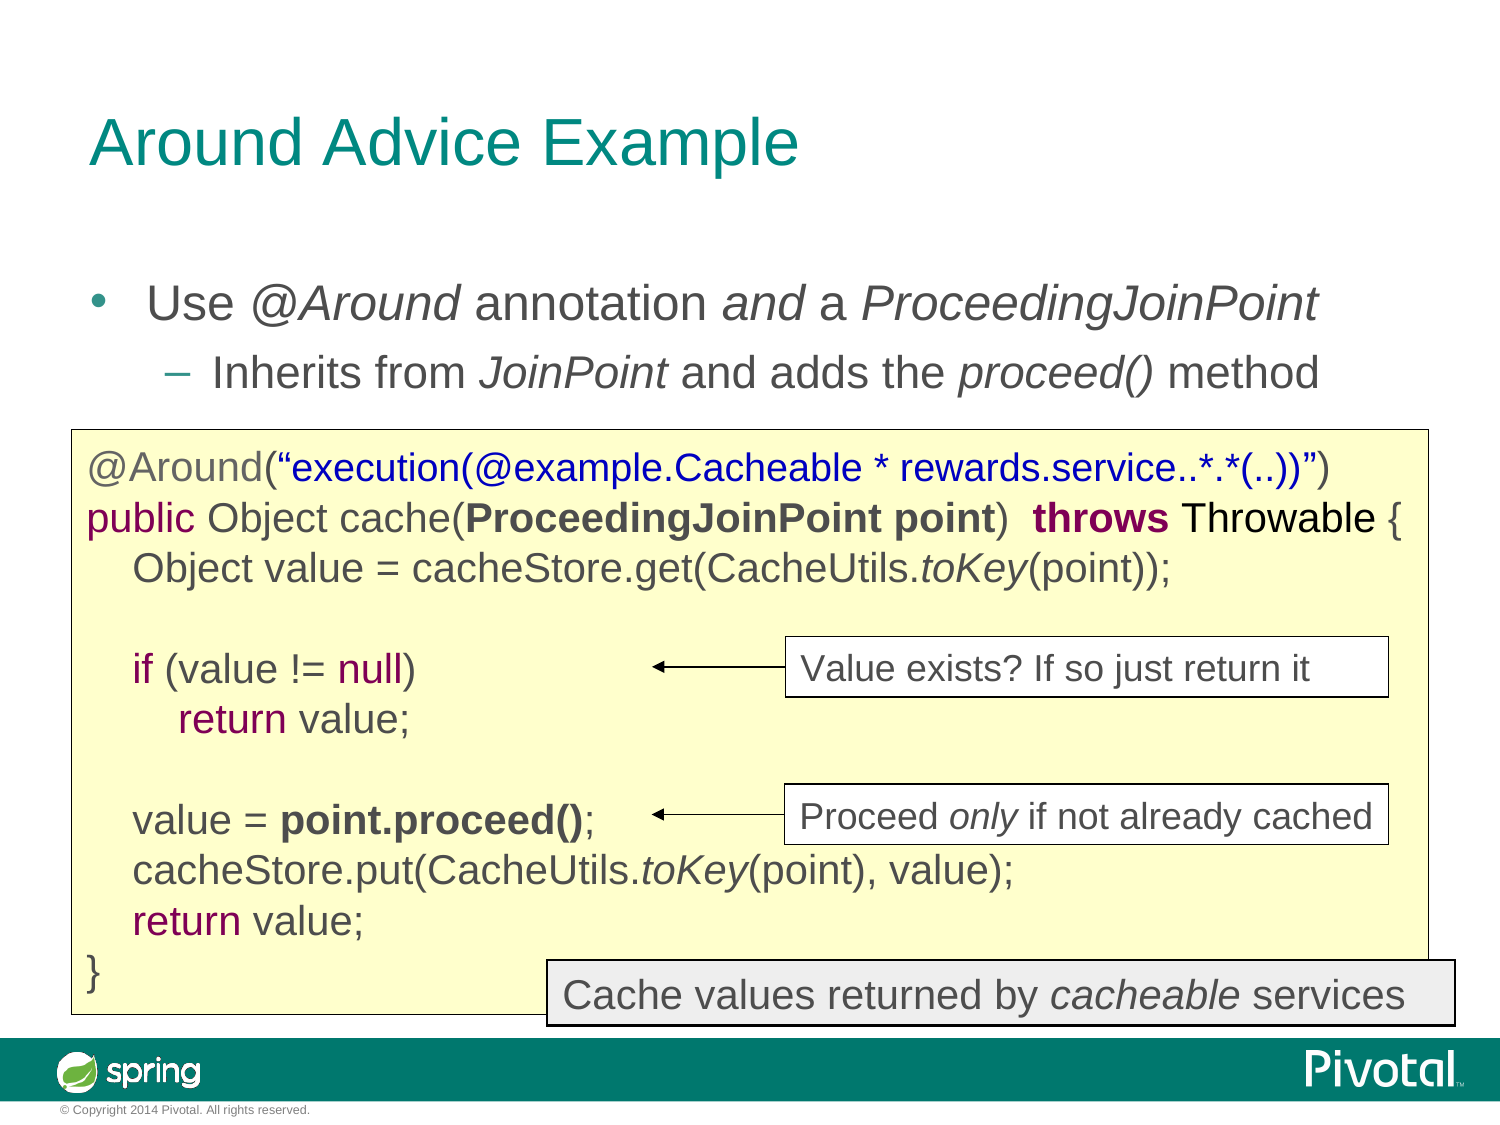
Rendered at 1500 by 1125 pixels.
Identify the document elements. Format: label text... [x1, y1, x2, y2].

title Around Advice Example [75, 45, 1426, 233]
text_box @Around(“execution(@example.Cacheable * rewards.service..*.*(..))”) public Object cache(ProceedingJoinPoint point) throws Throwable { Object value = cacheStore.get(CacheUtils.toKey(point)); if (value != null) return value; value = point.proceed(); cacheStore.put(CacheUtils.toKey(point), value); return value; } [71, 429, 1429, 1015]
picture [32, 1041, 210, 1103]
text_box Cache values returned by cacheable services [547, 960, 1456, 1026]
picture [1306, 1050, 1464, 1087]
list Use @Around annotation and a ProceedingJoinPoint Inherits from JoinPoint and adds the proceed() method [75, 262, 1426, 931]
